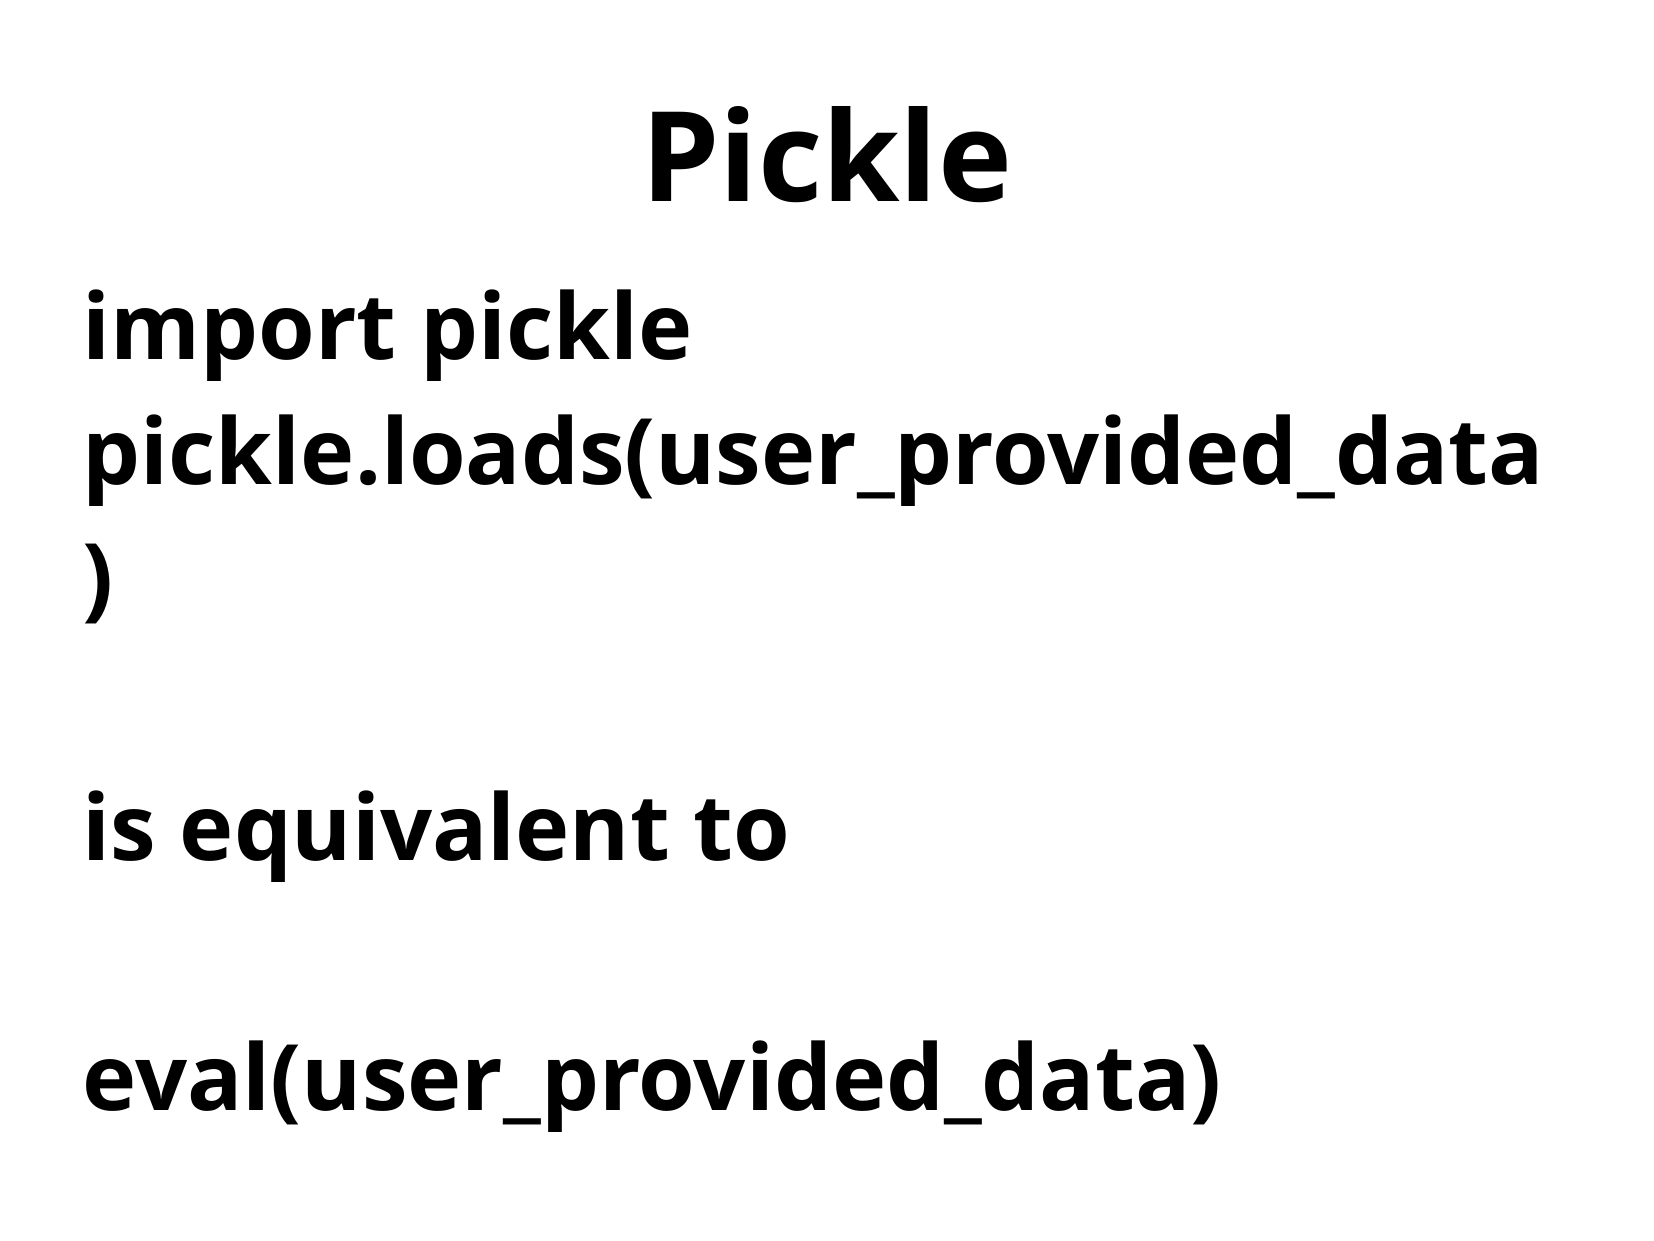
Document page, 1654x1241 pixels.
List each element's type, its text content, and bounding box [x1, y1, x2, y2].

title Pickle [82, 49, 1571, 257]
subtitle import pickle pickle.loads(user_provided_data) is equivalent to eval(user_provided_data) [82, 290, 1571, 1109]
